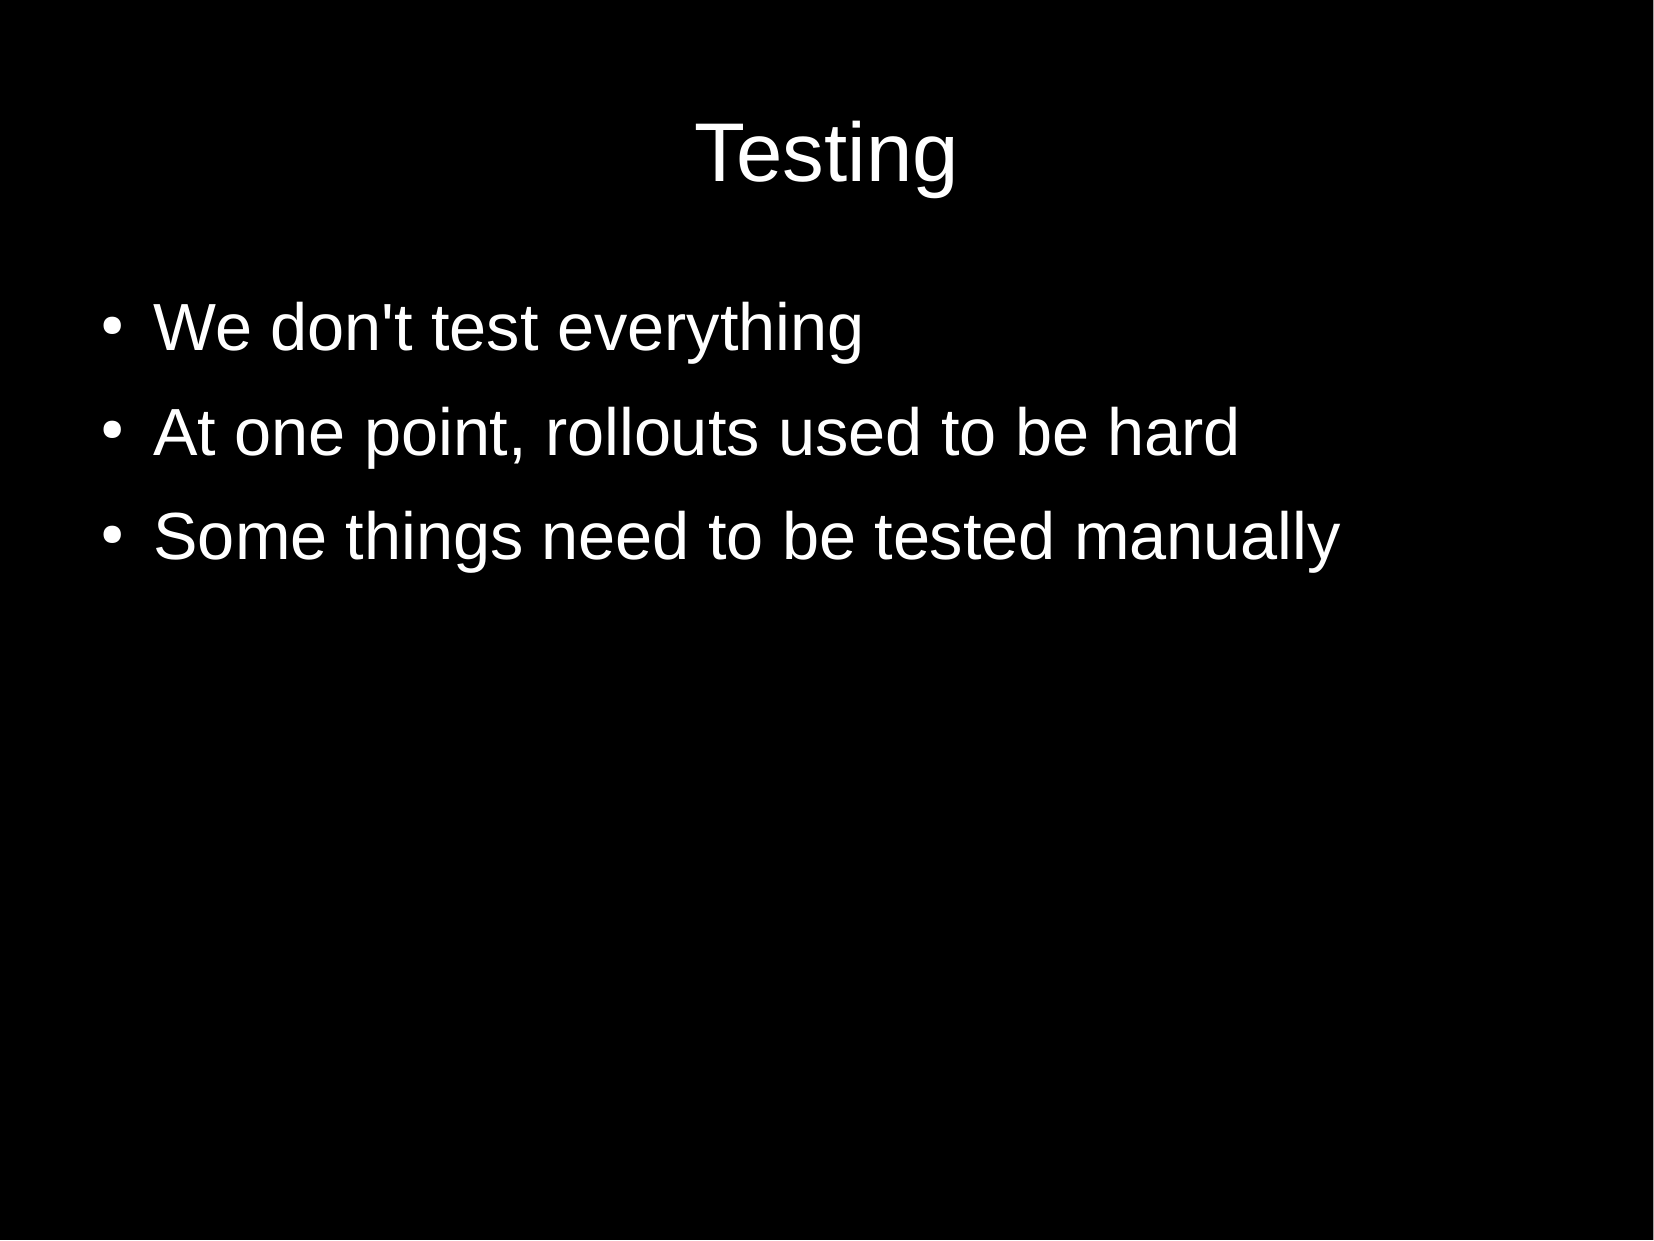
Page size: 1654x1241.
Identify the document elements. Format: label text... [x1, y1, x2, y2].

title Testing [82, 49, 1571, 257]
list We don't test everything At one point, rollouts used to be hard Some things need to be tested manually [82, 290, 1538, 1010]
